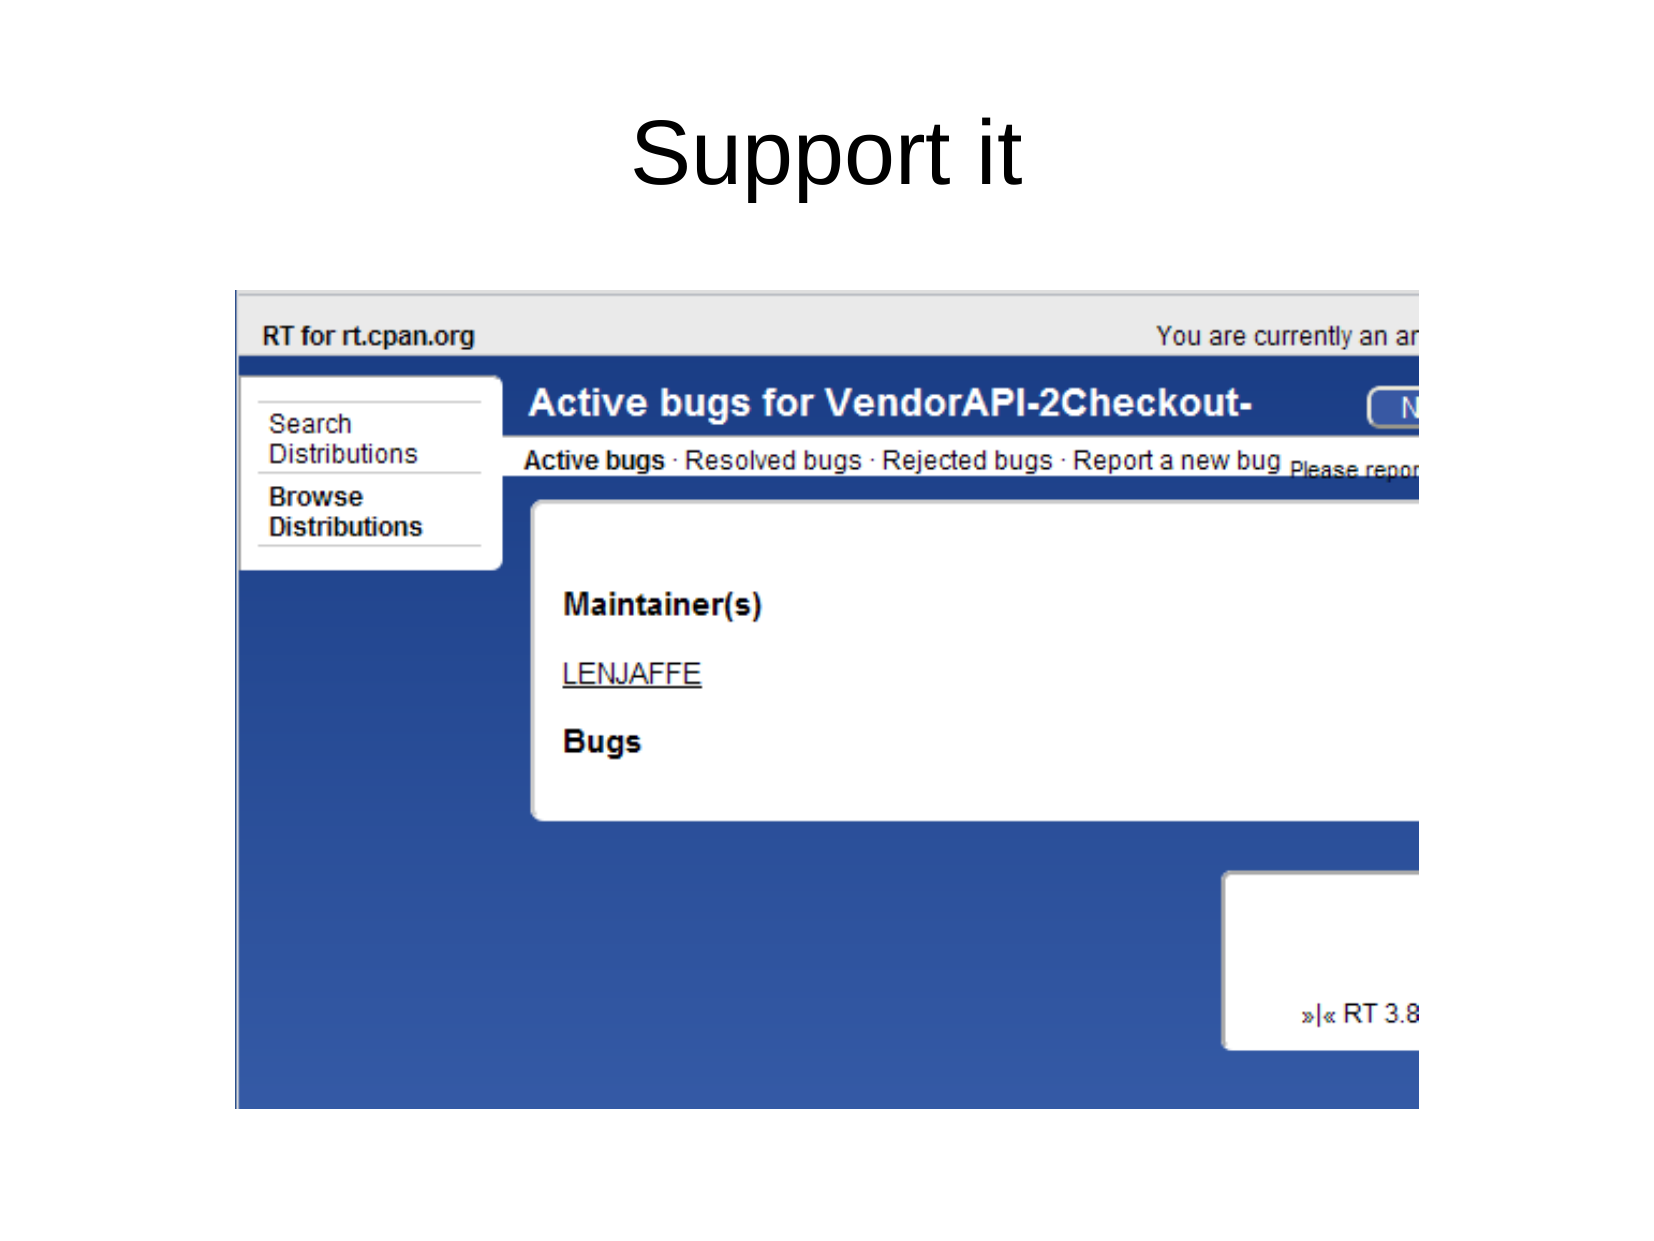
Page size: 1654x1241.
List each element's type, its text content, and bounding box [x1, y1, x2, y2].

picture [235, 290, 1419, 1109]
title Support it [82, 49, 1571, 257]
